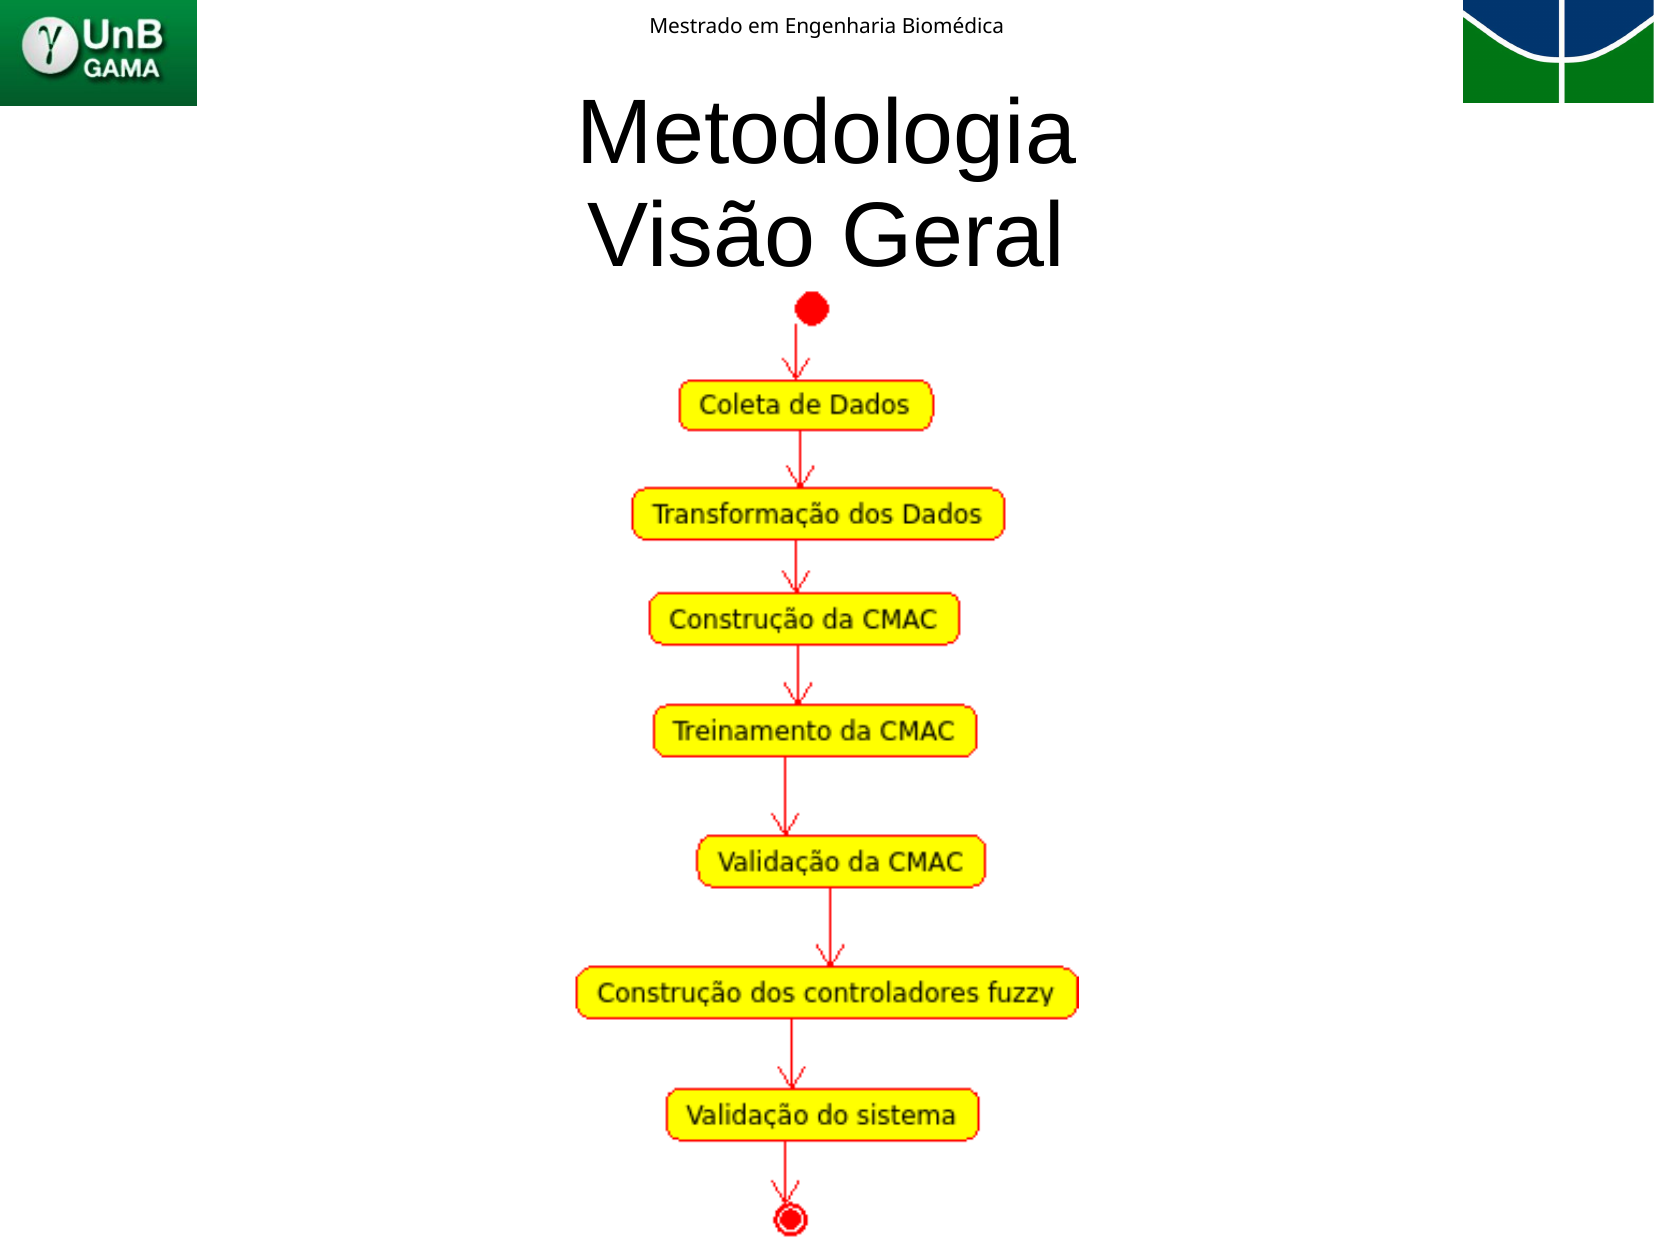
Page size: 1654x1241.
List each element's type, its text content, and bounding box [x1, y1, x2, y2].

picture [574, 290, 1079, 1241]
picture [1463, 0, 1654, 80]
picture [0, 0, 197, 80]
title Metodologia Visão Geral [0, 80, 1654, 286]
